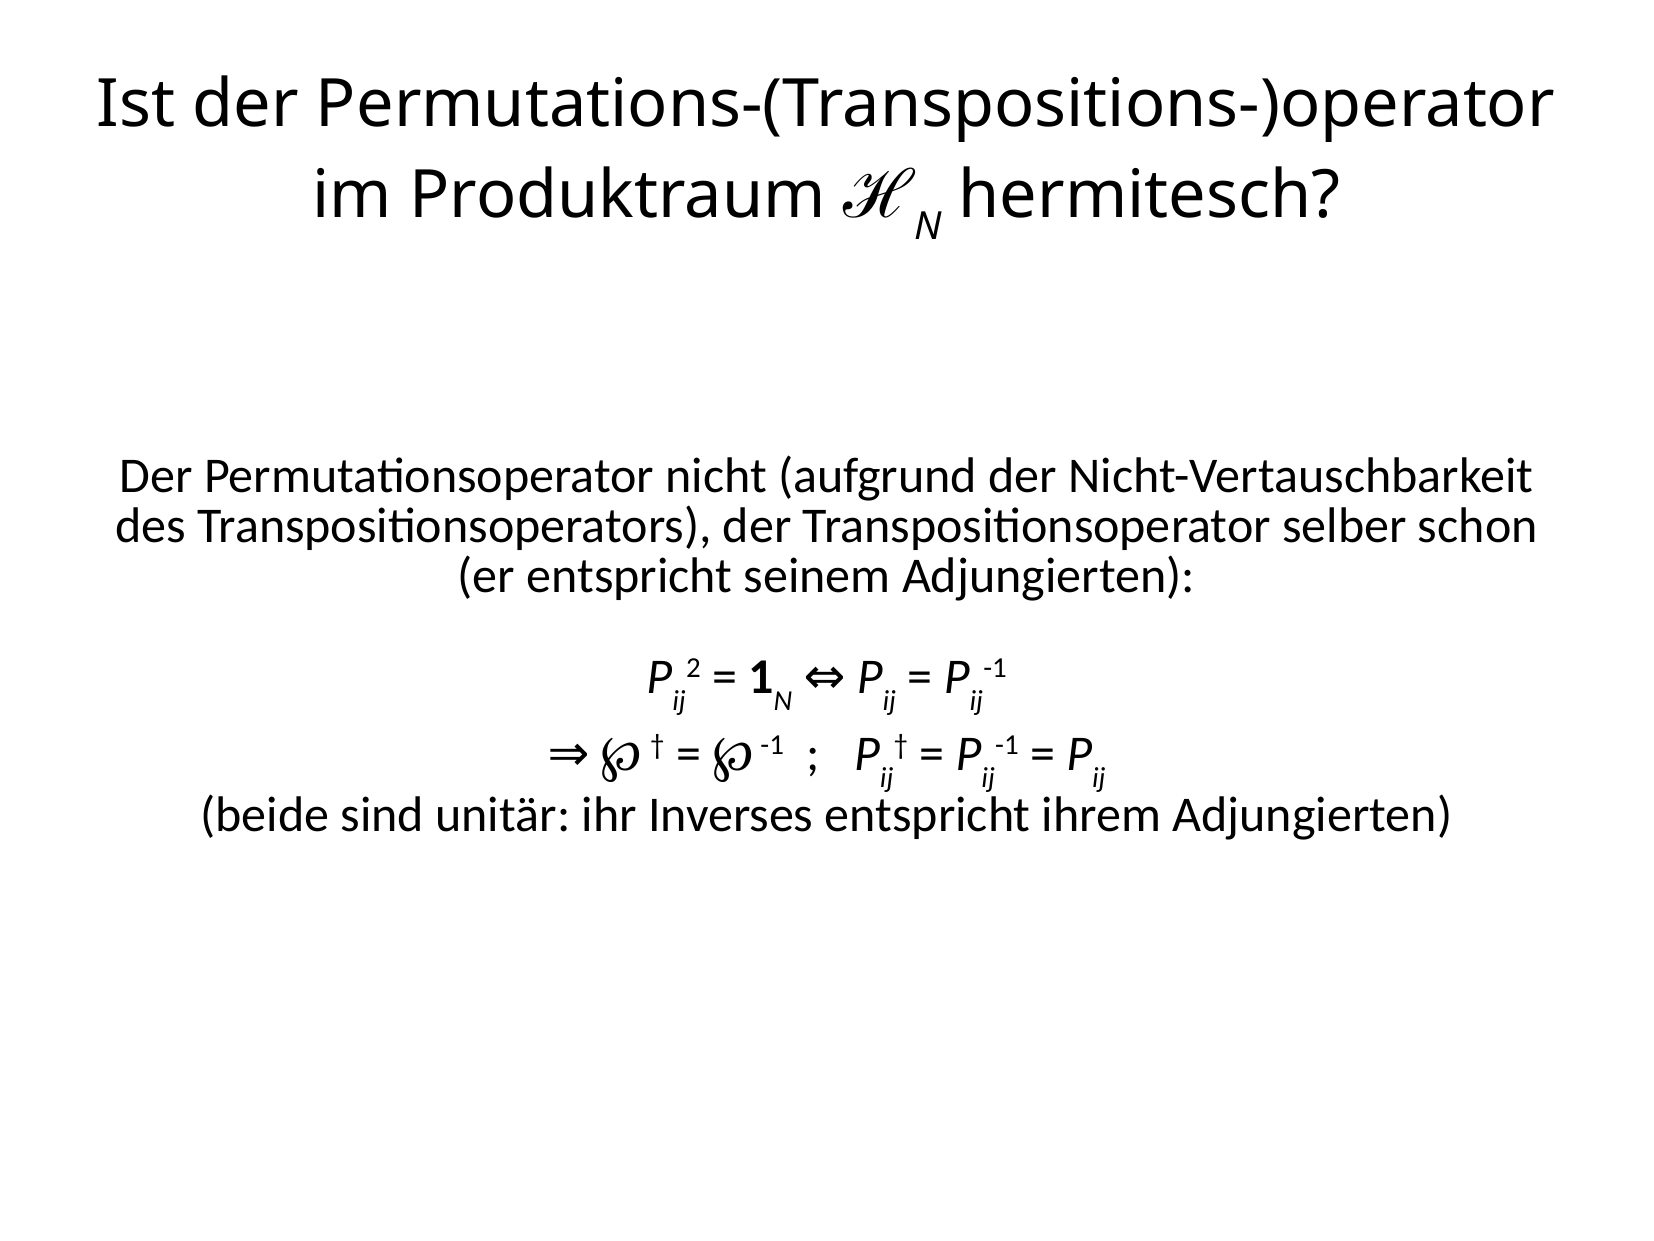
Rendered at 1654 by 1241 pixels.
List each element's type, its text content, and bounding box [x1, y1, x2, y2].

subtitle Der Permutationsoperator nicht (aufgrund der Nicht-Vertauschbarkeit des Transpositionsoperators), der Transpositionsoperator selber schon (er entspricht seinem Adjungierten): Pij2 = 1N ⇔ Pij = Pij-1 ⇒ ℘ † = ℘ -1 ; Pij† = Pij-1 = Pij (beide sind unitär: ihr Inverses entspricht ihrem Adjungierten) [82, 290, 1571, 1010]
title Ist der Permutations-(Transpositions-)operator im Produktraum ℋN hermitesch? [82, 49, 1571, 257]
